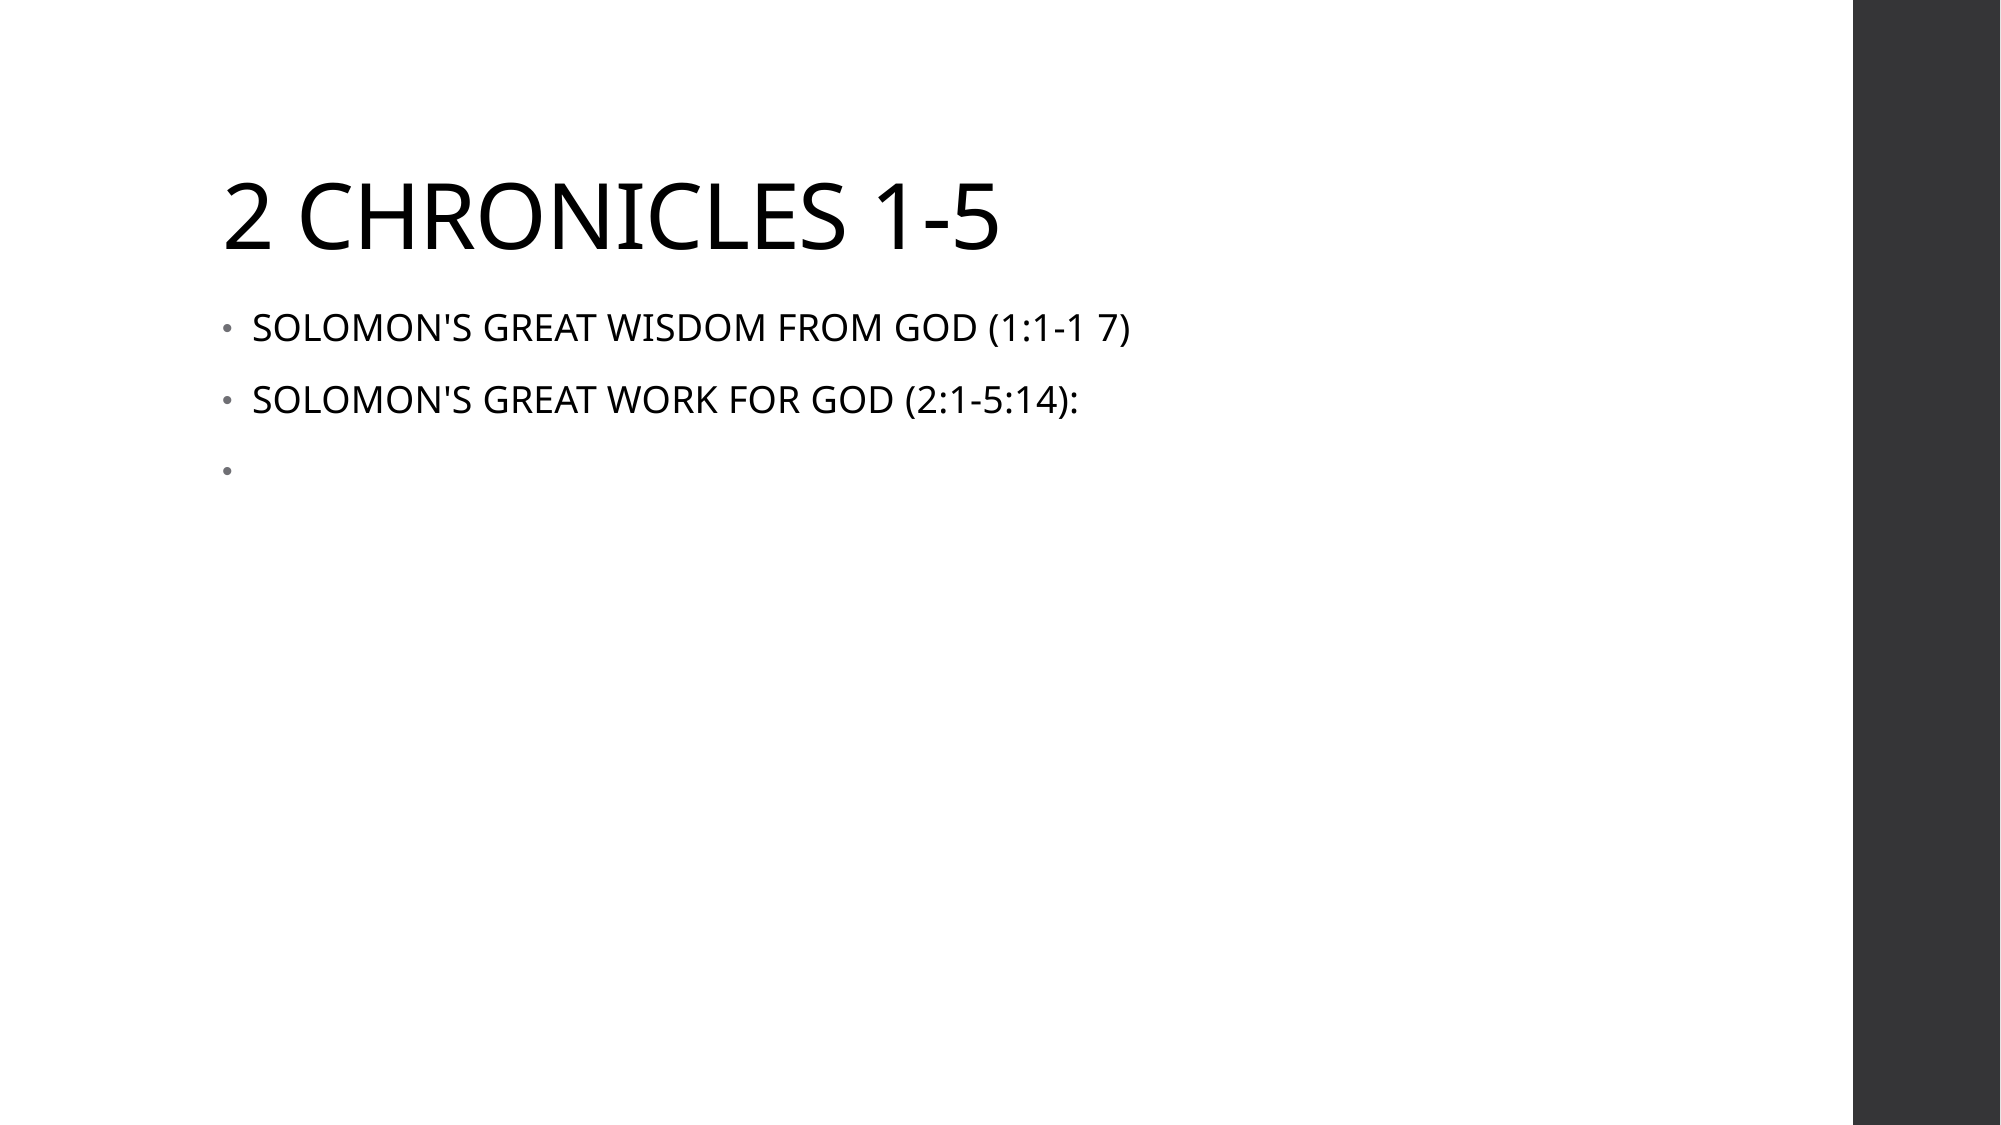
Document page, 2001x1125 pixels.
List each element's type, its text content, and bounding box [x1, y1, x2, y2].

list SOLOMON'S GREAT WISDOM FROM GOD (1:1-1 7) SOLOMON'S GREAT WORK FOR GOD (2:1-5:14): [206, 299, 1617, 1014]
title 2 CHRONICLES 1-5 [206, 60, 1797, 278]
